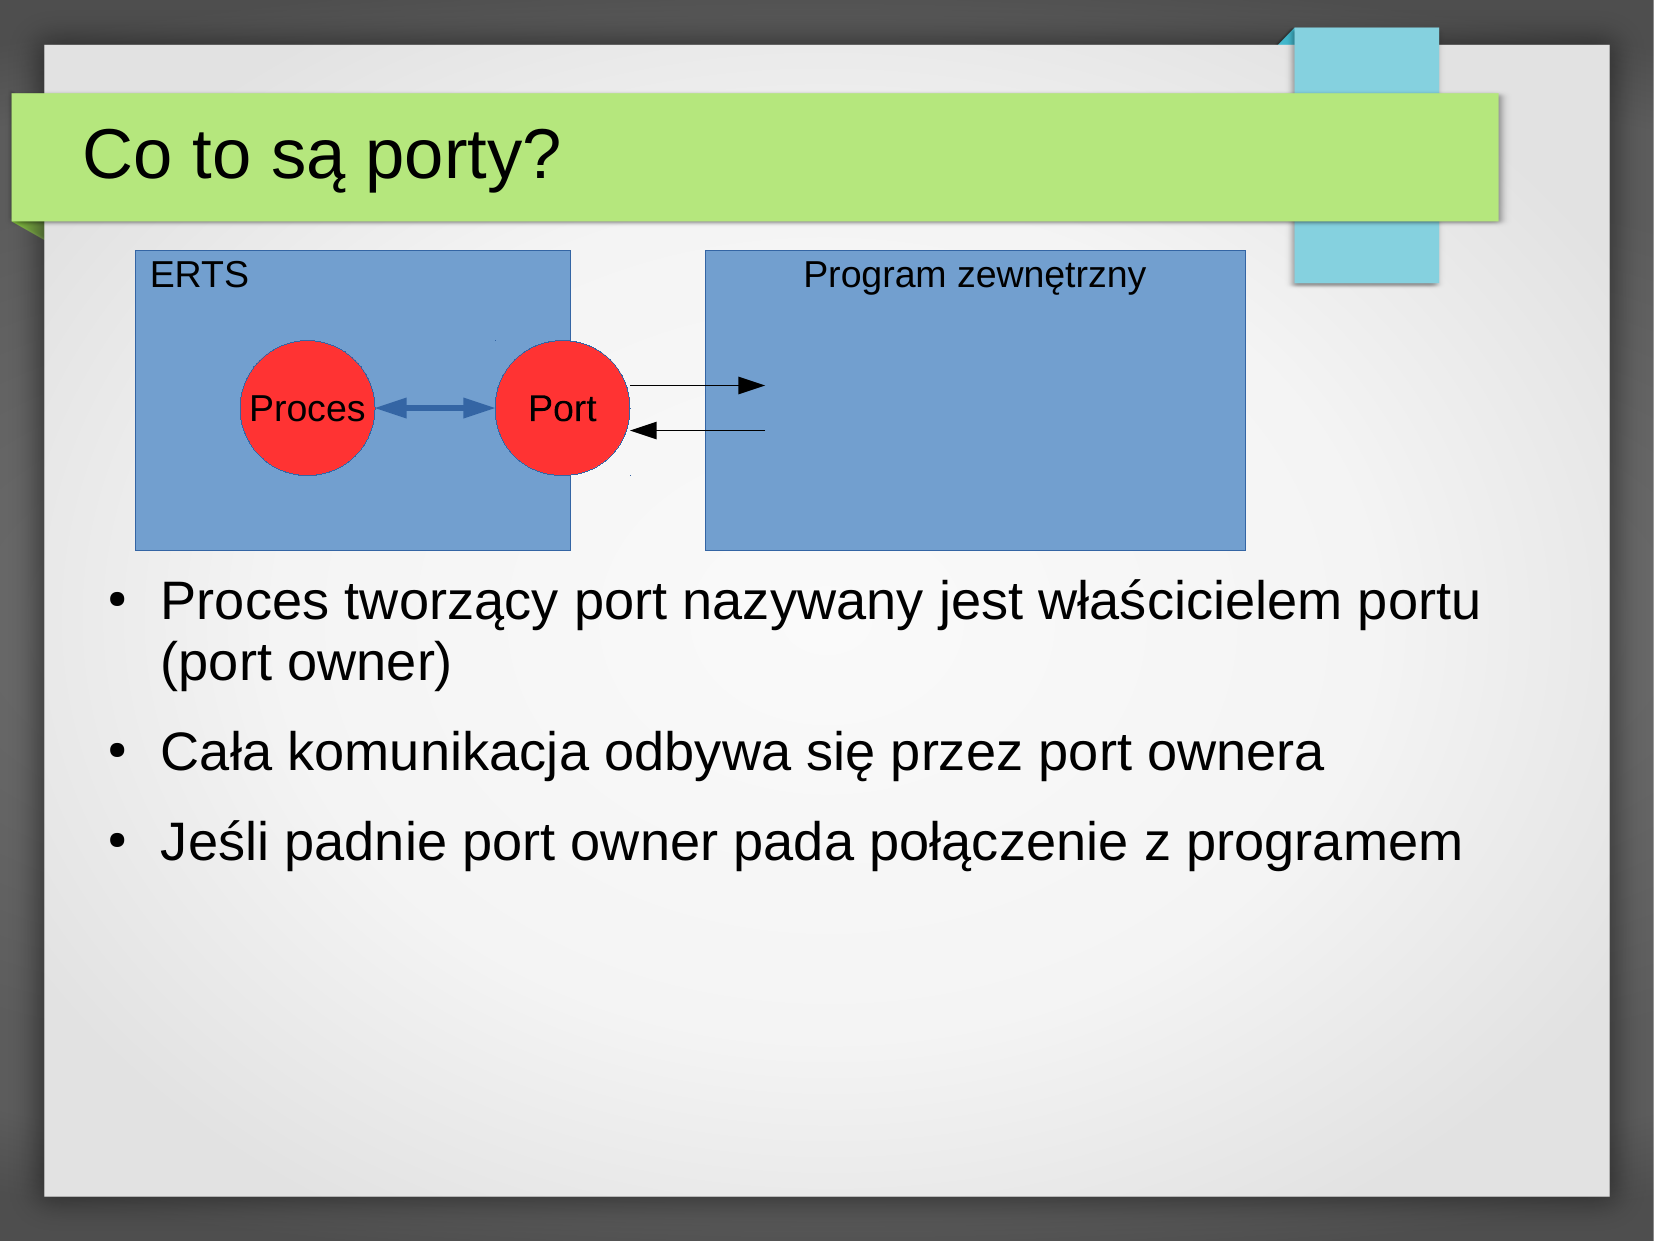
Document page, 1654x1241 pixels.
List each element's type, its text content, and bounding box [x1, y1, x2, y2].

text_box Program zewnętrzny [705, 250, 1246, 551]
picture [0, 0, 1654, 1241]
text_box Proces [240, 340, 376, 476]
title Co to są porty? [82, 94, 1264, 213]
list Proces tworzący port nazywany jest właścicielem portu (port owner) Cała komunikacja odbywa się przez port ownera Jeśli padnie port owner pada połączenie z programem [90, 570, 1579, 1126]
text_box [495, 340, 631, 476]
text_box ERTS [135, 250, 571, 551]
